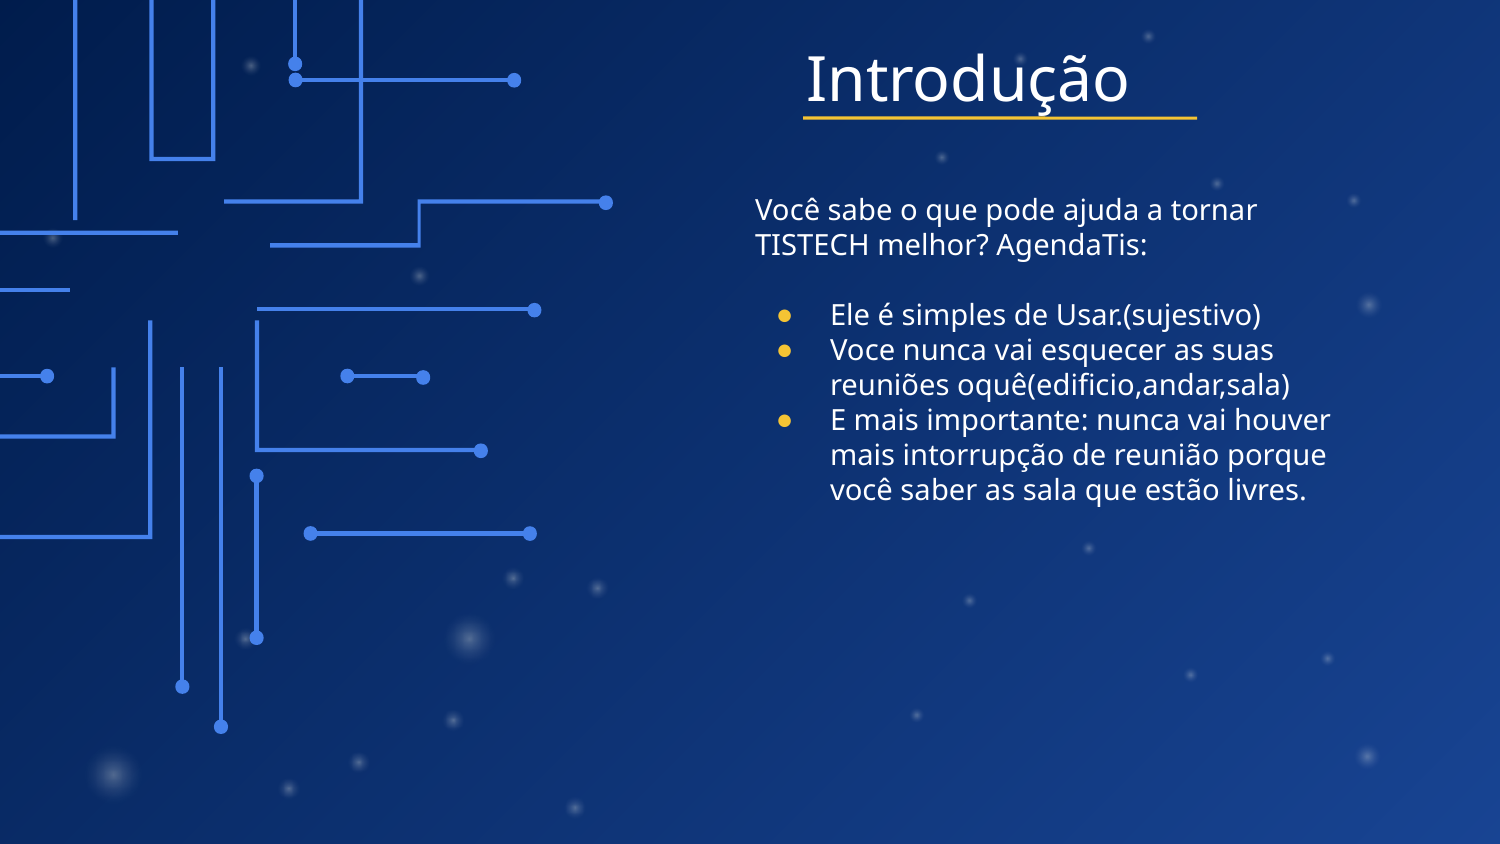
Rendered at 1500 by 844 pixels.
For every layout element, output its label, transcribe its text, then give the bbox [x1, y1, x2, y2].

subtitle Você sabe o que pode ajuda a tornar TISTECH melhor? AgendaTis: Ele é simples de Usar.(sujestivo) Voce nunca vai esquecer as suas reuniões oquê(edificio,andar,sala) E mais importante: nunca vai houver mais intorrupção de reunião porque você saber as sala que estão livres. [740, 141, 1371, 449]
title Introdução [791, 22, 1422, 130]
